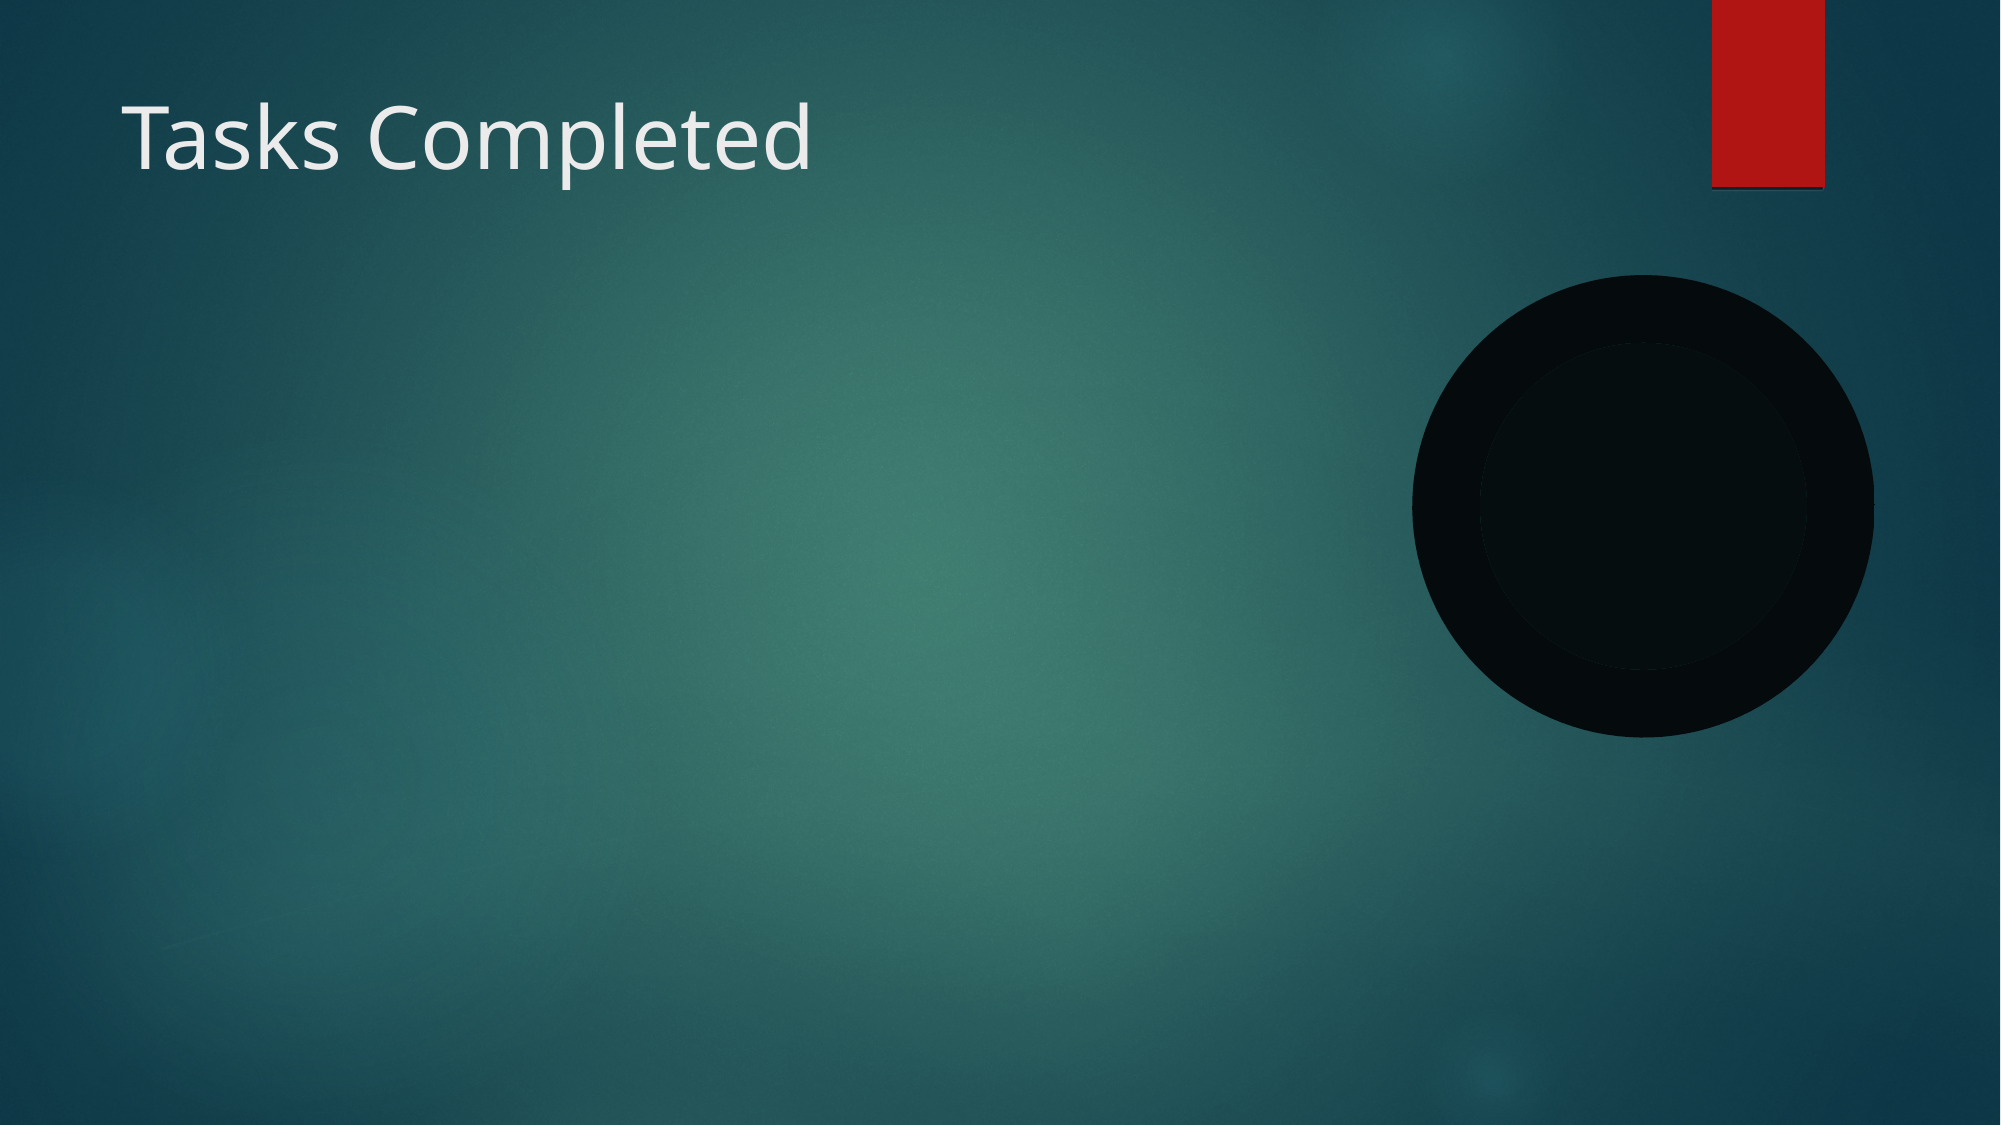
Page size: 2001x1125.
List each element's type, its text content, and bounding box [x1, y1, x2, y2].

title Tasks Completed [106, 74, 1649, 305]
